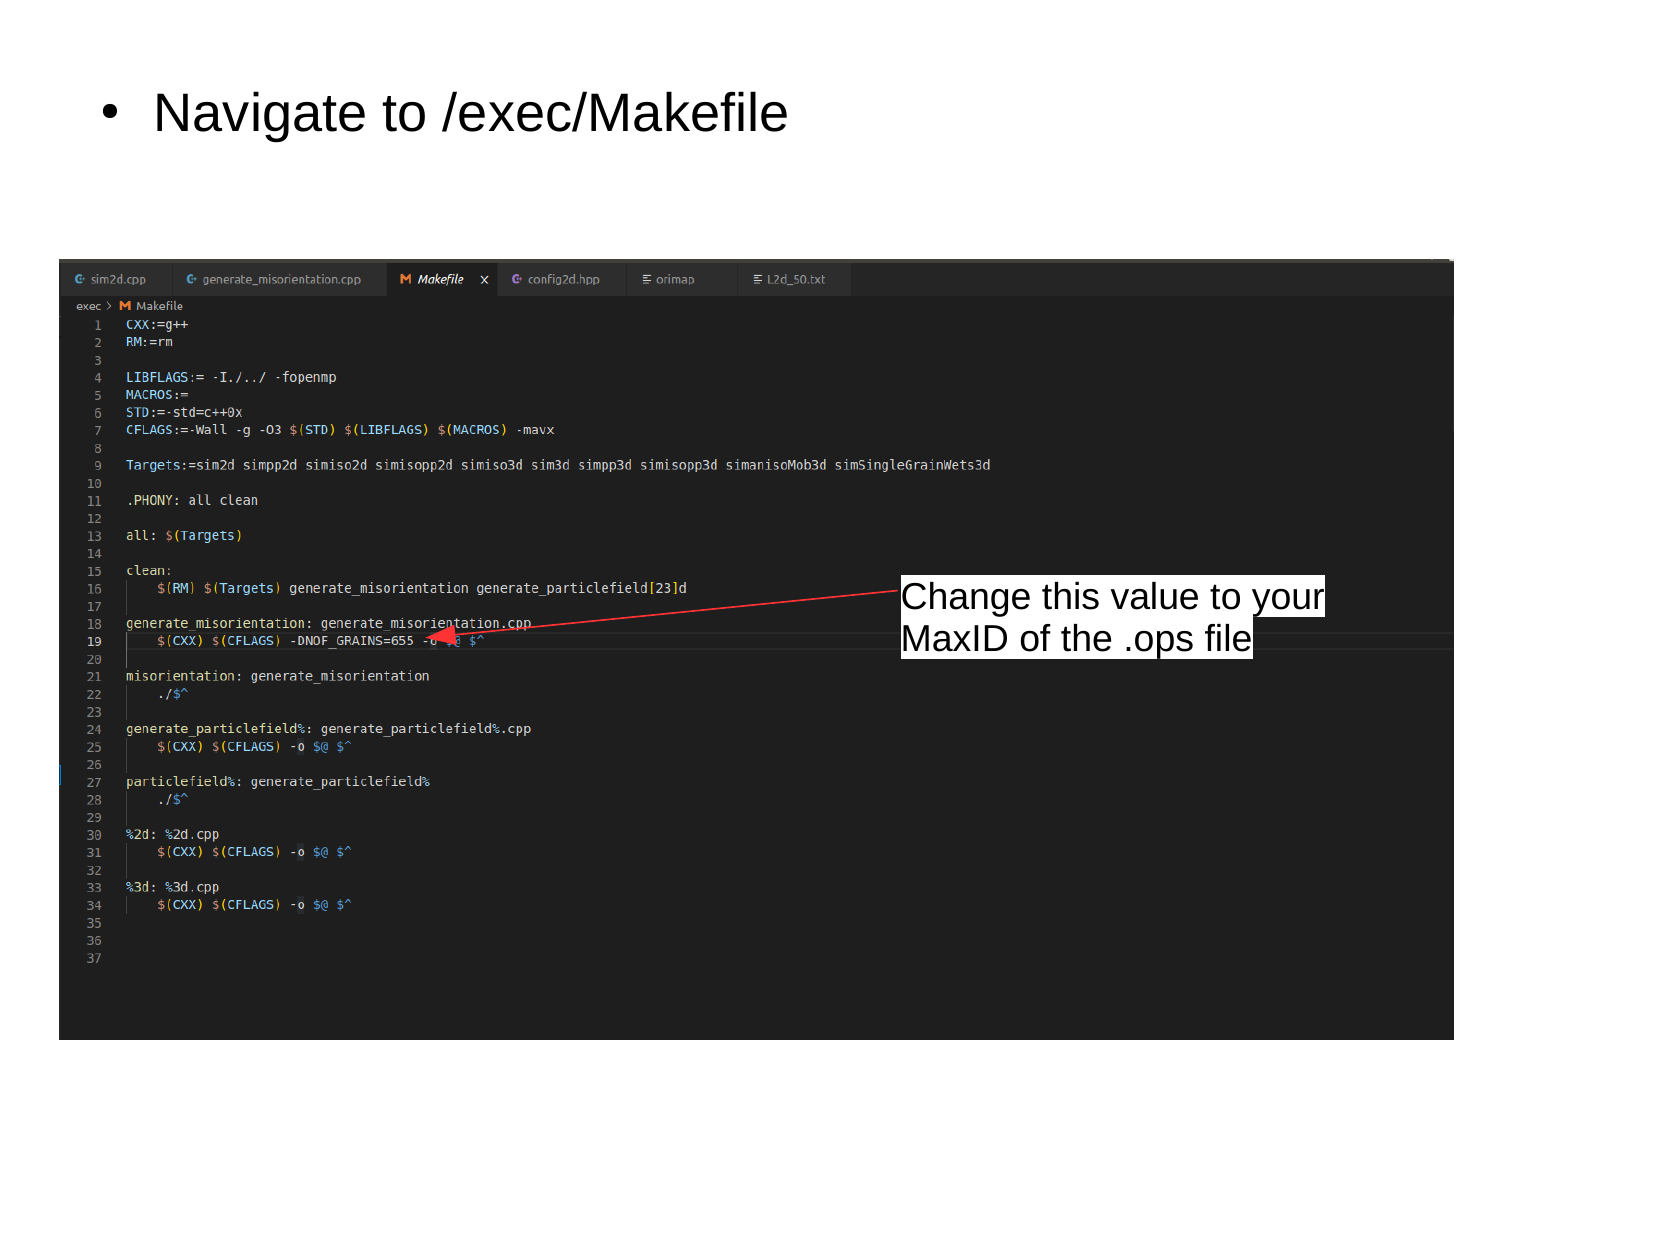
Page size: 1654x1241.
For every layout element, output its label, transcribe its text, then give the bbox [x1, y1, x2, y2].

text_box Change this value to your MaxID of the .ops file [885, 567, 1359, 709]
picture [59, 259, 1454, 1040]
list Navigate to /exec/Makefile [82, 82, 1571, 1010]
